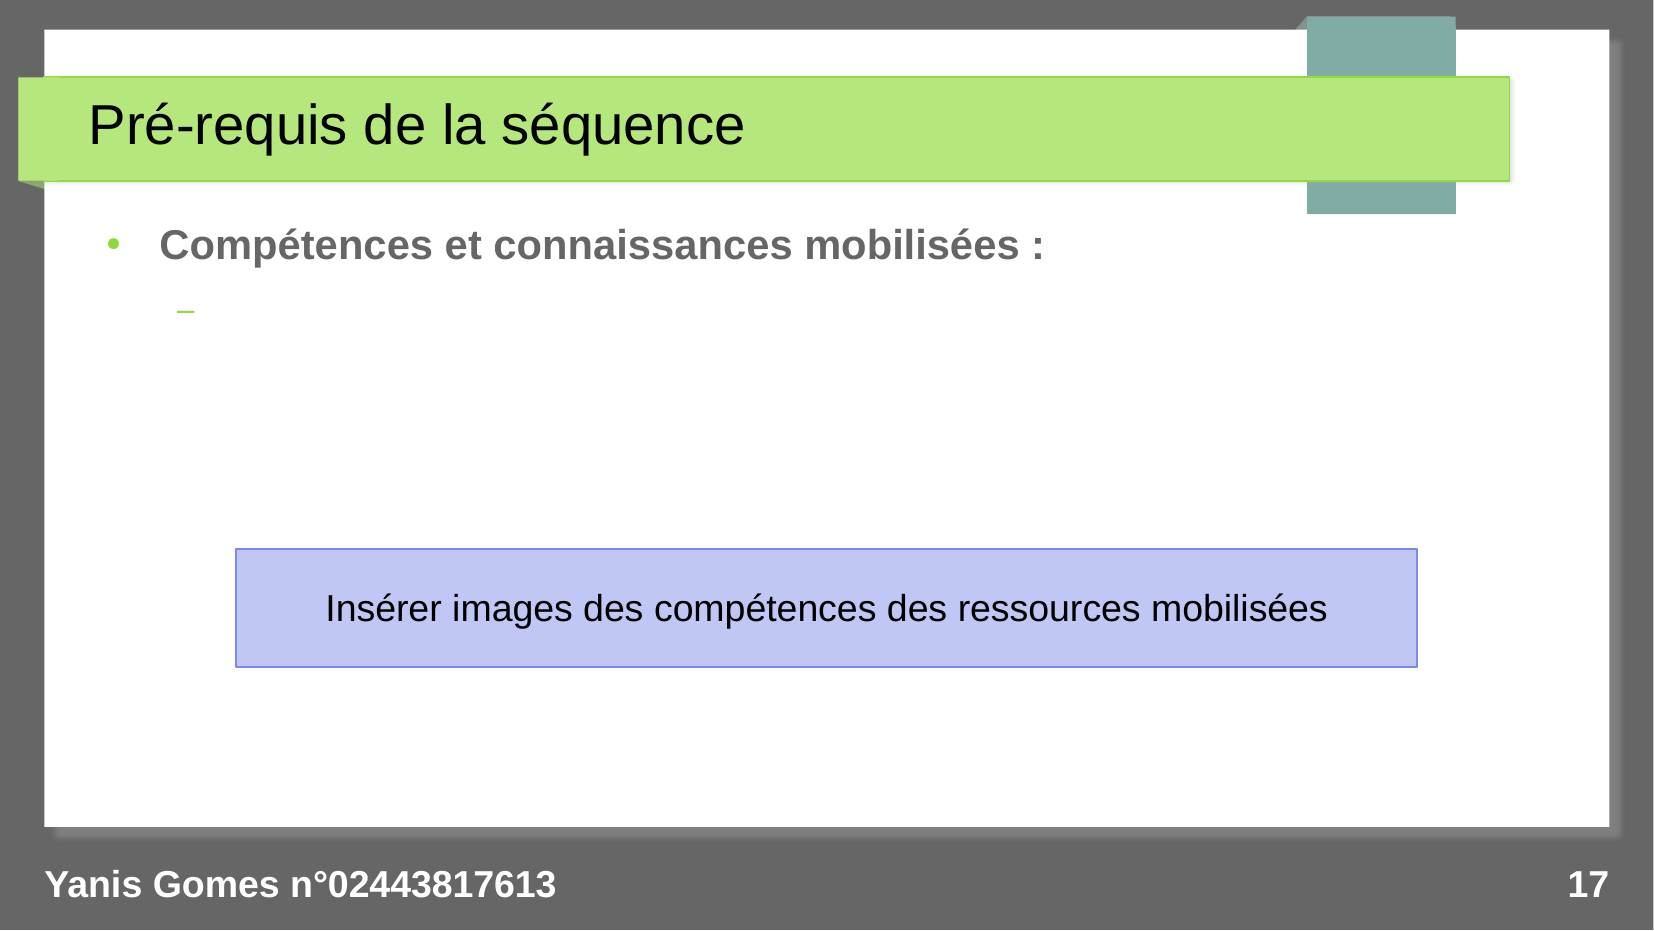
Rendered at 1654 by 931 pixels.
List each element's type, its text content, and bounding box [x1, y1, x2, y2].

text_box Insérer images des compétences des ressources mobilisées [236, 549, 1418, 668]
text_box Yanis Gomes n°02443817613 [29, 856, 680, 916]
list Compétences et connaissances mobilisées : [88, 221, 1565, 504]
title Pré-requis de la séquence [88, 73, 1506, 178]
text_box <numéro> [974, 856, 1625, 916]
